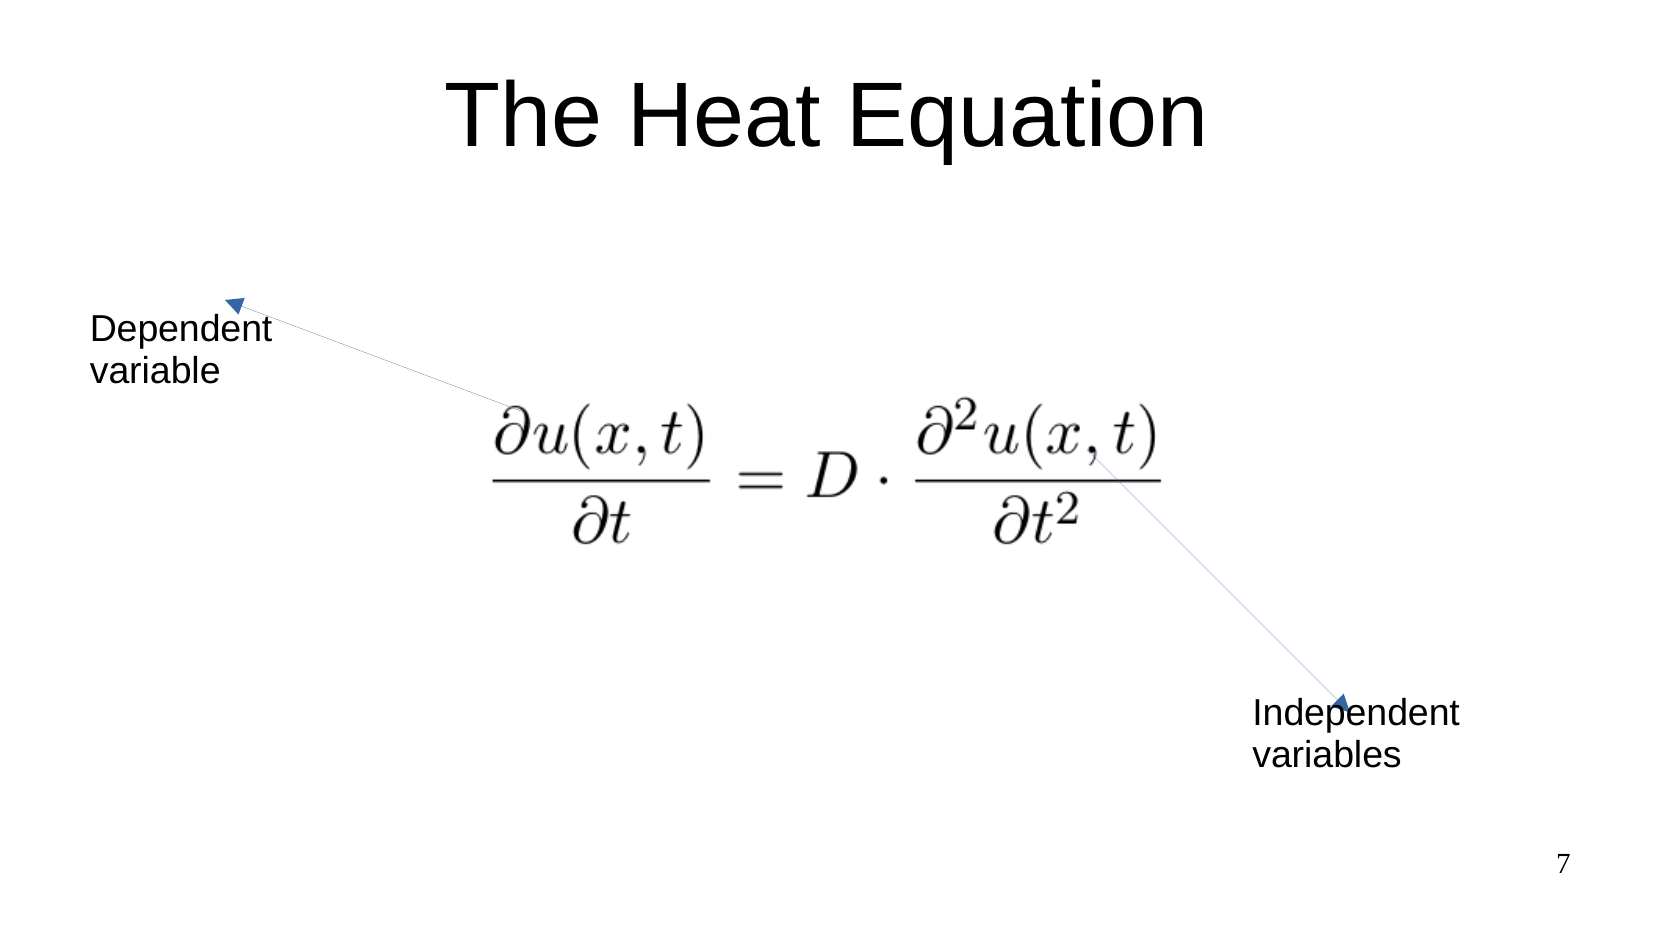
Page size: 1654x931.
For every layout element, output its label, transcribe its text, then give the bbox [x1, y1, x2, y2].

picture [421, 337, 1238, 571]
text_box Dependent variable [75, 300, 301, 399]
title The Heat Equation [82, 37, 1571, 193]
text_box Independent variables [1237, 684, 1501, 826]
